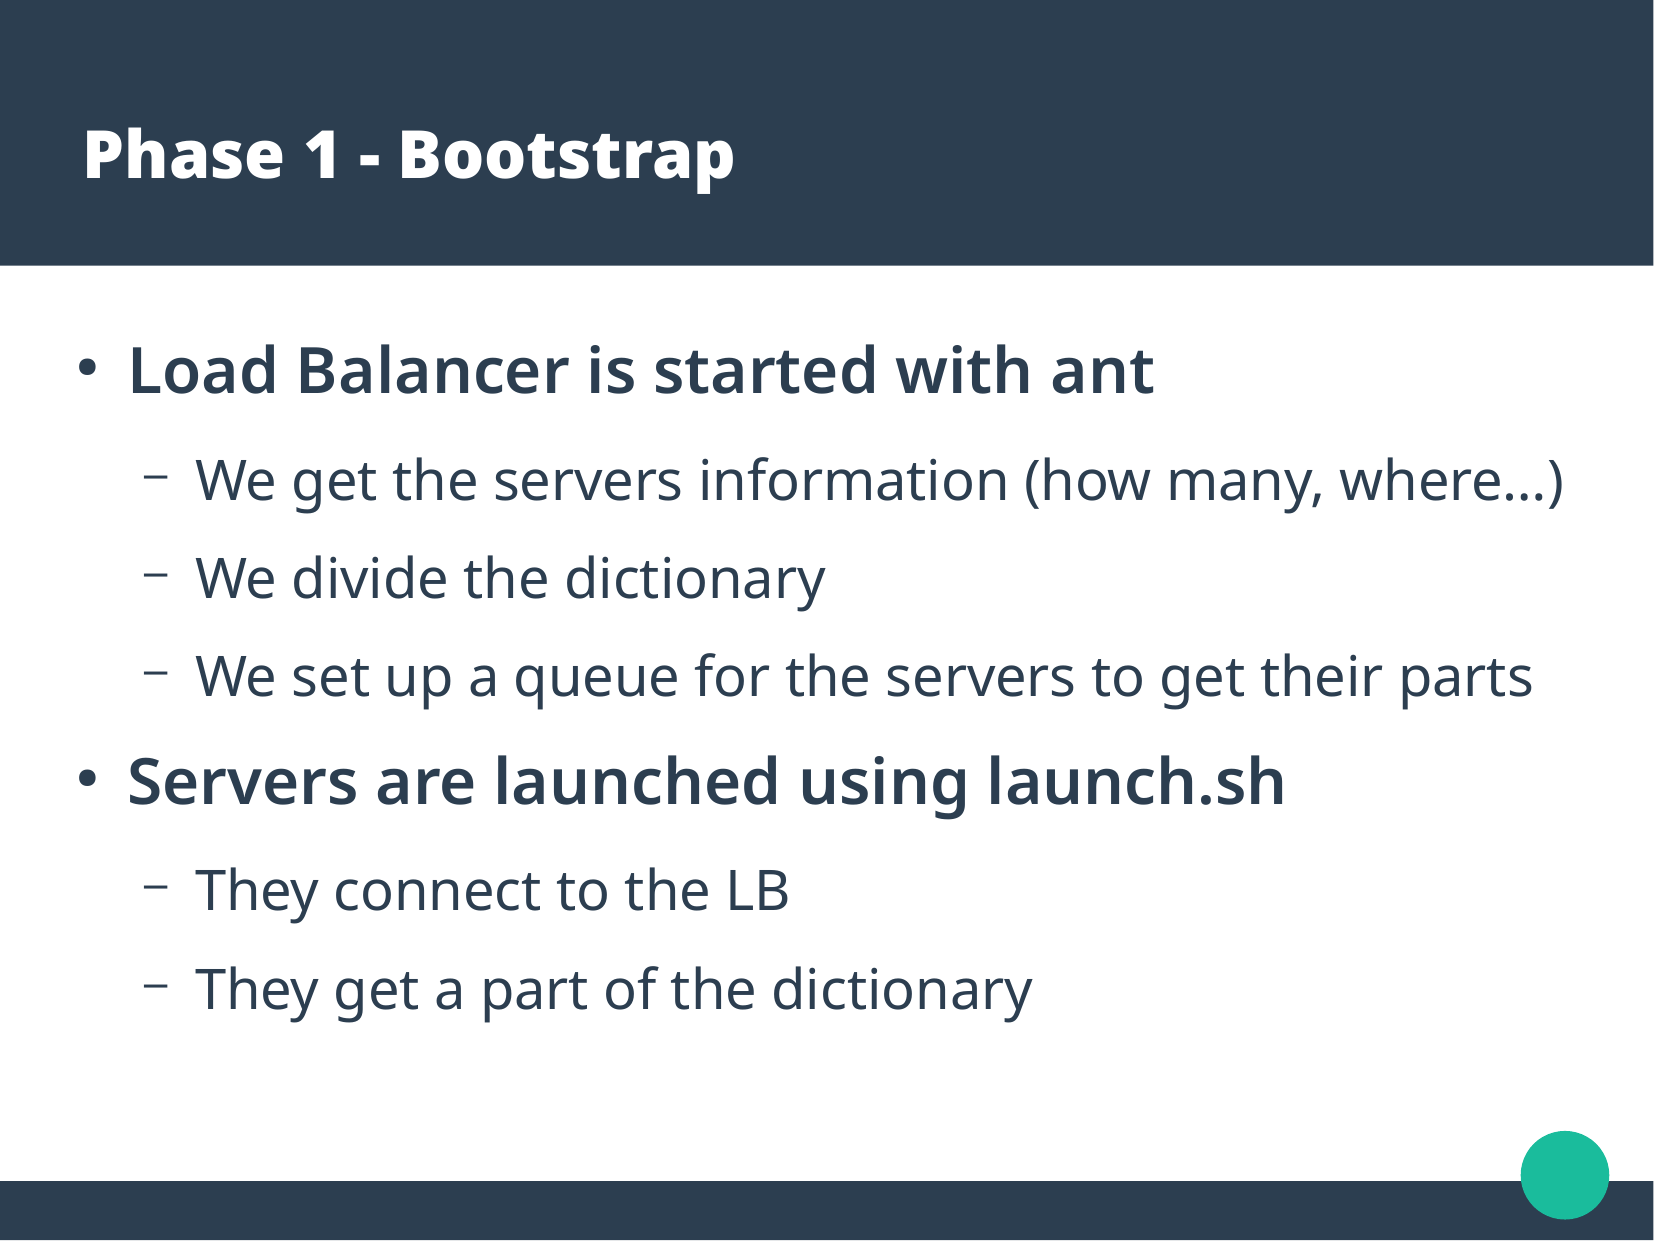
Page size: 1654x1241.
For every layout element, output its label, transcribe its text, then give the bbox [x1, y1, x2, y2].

title Phase 1 - Bootstrap [82, 49, 1571, 257]
list Load Balancer is started with ant We get the servers information (how many, where…) We divide the dictionary We set up a queue for the servers to get their parts Servers are launched using launch.sh They connect to the LB They get a part of the dictionary [59, 324, 1595, 1152]
